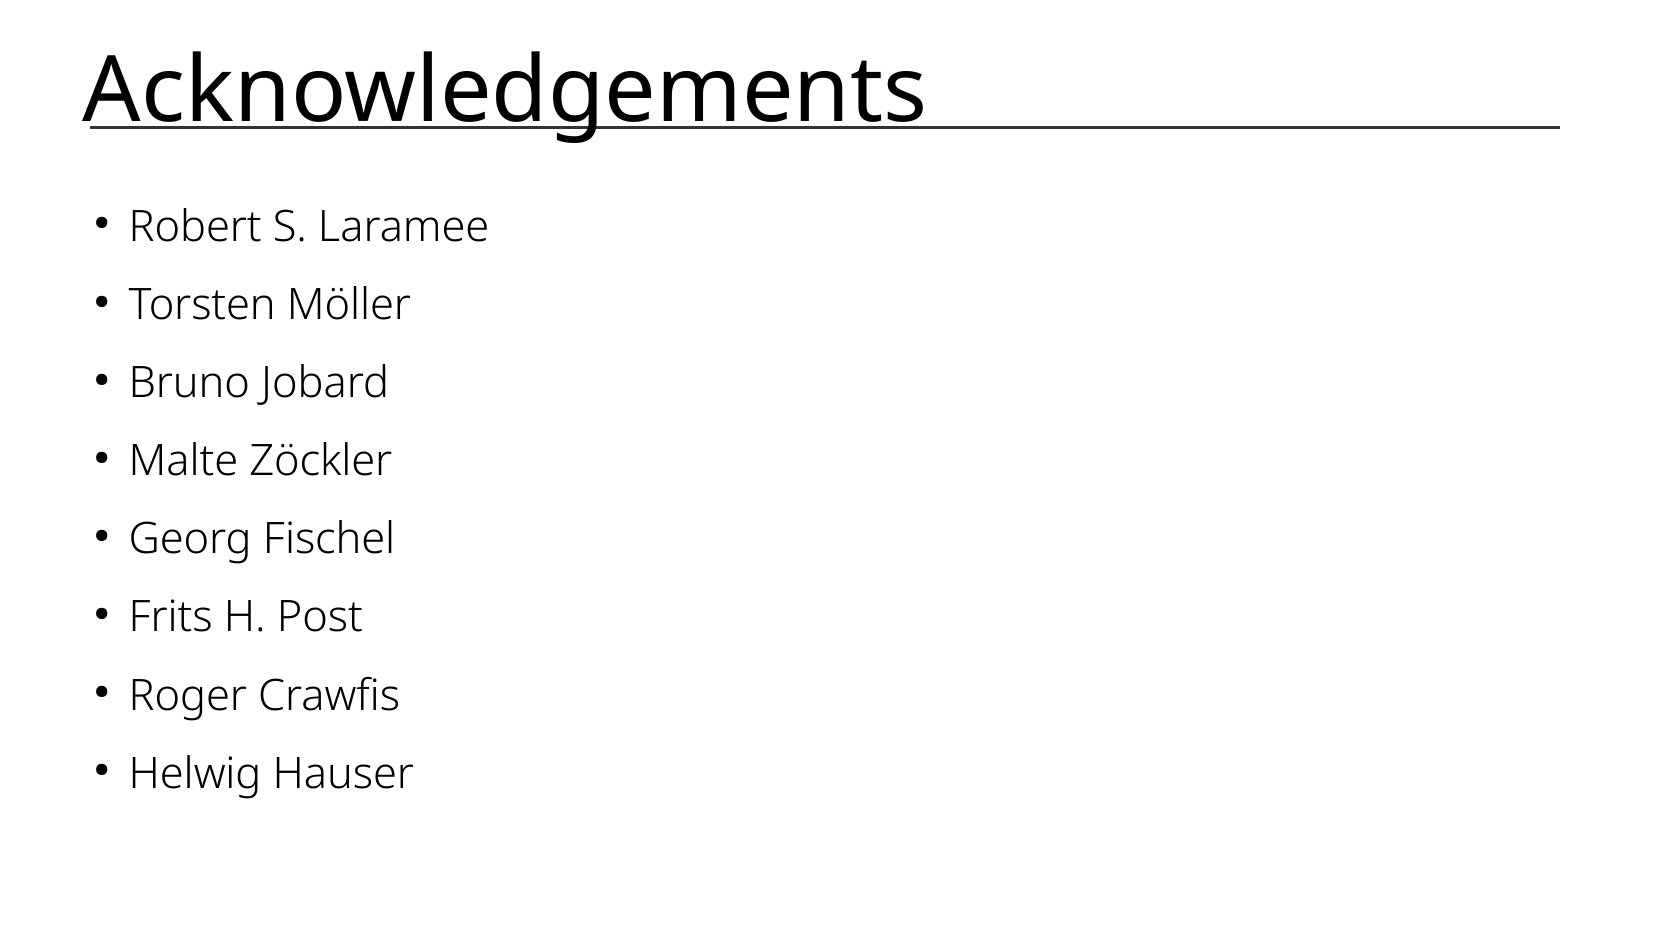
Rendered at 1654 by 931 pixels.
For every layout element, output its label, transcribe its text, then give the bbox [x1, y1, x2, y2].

list Robert S. Laramee Torsten Möller Bruno Jobard Malte Zöckler Georg Fischel Frits H. Post Roger Crawfis Helwig Hauser [82, 195, 1571, 811]
title Acknowledgements [82, 32, 1571, 140]
